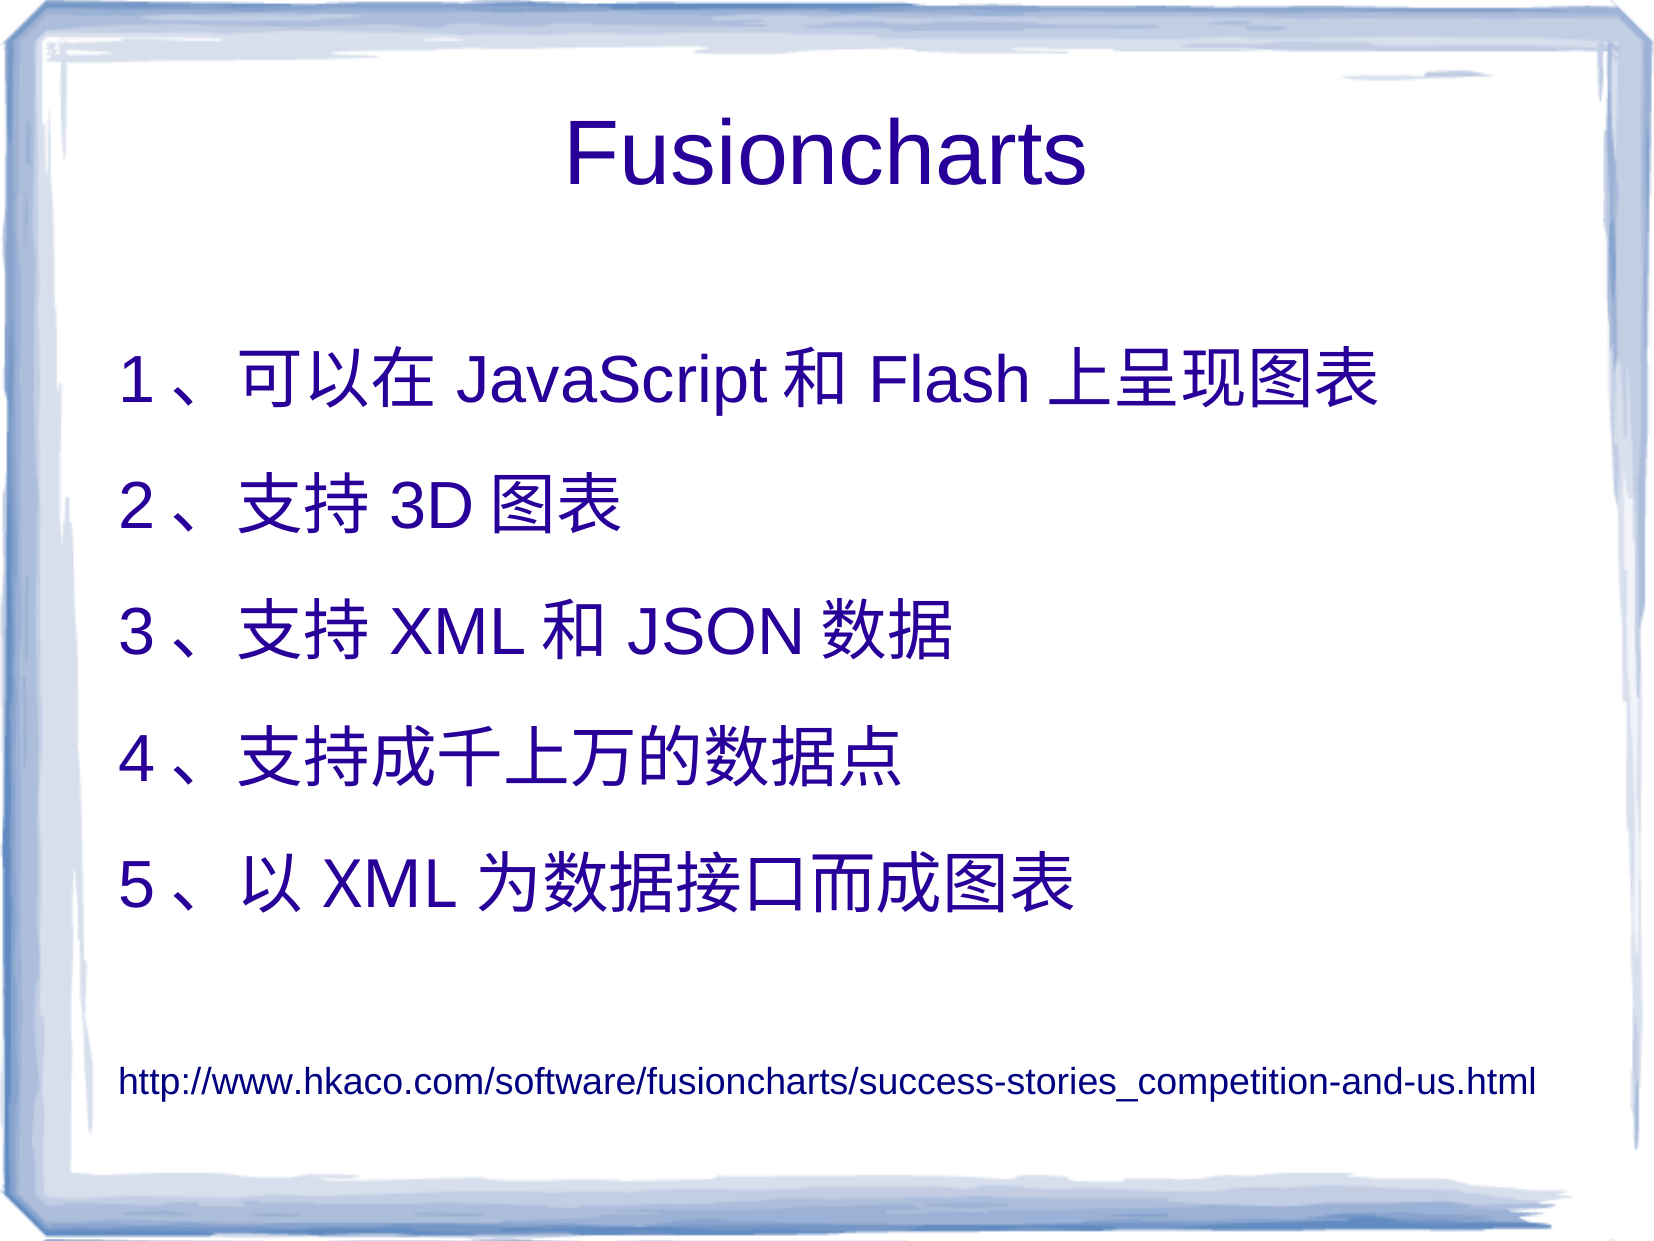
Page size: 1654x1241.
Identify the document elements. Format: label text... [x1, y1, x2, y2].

picture [0, 0, 1654, 1241]
list 1、可以在JavaScript和Flash上呈现图表 2、支持3D图表 3、支持XML和JSON数据 4、支持成千上万的数据点 5、以XML为数据接口而成图表 http://www.hkaco.com/software/fusioncharts/success-stories_competition-and-us.html [118, 324, 1571, 1144]
title Fusioncharts [82, 49, 1571, 257]
